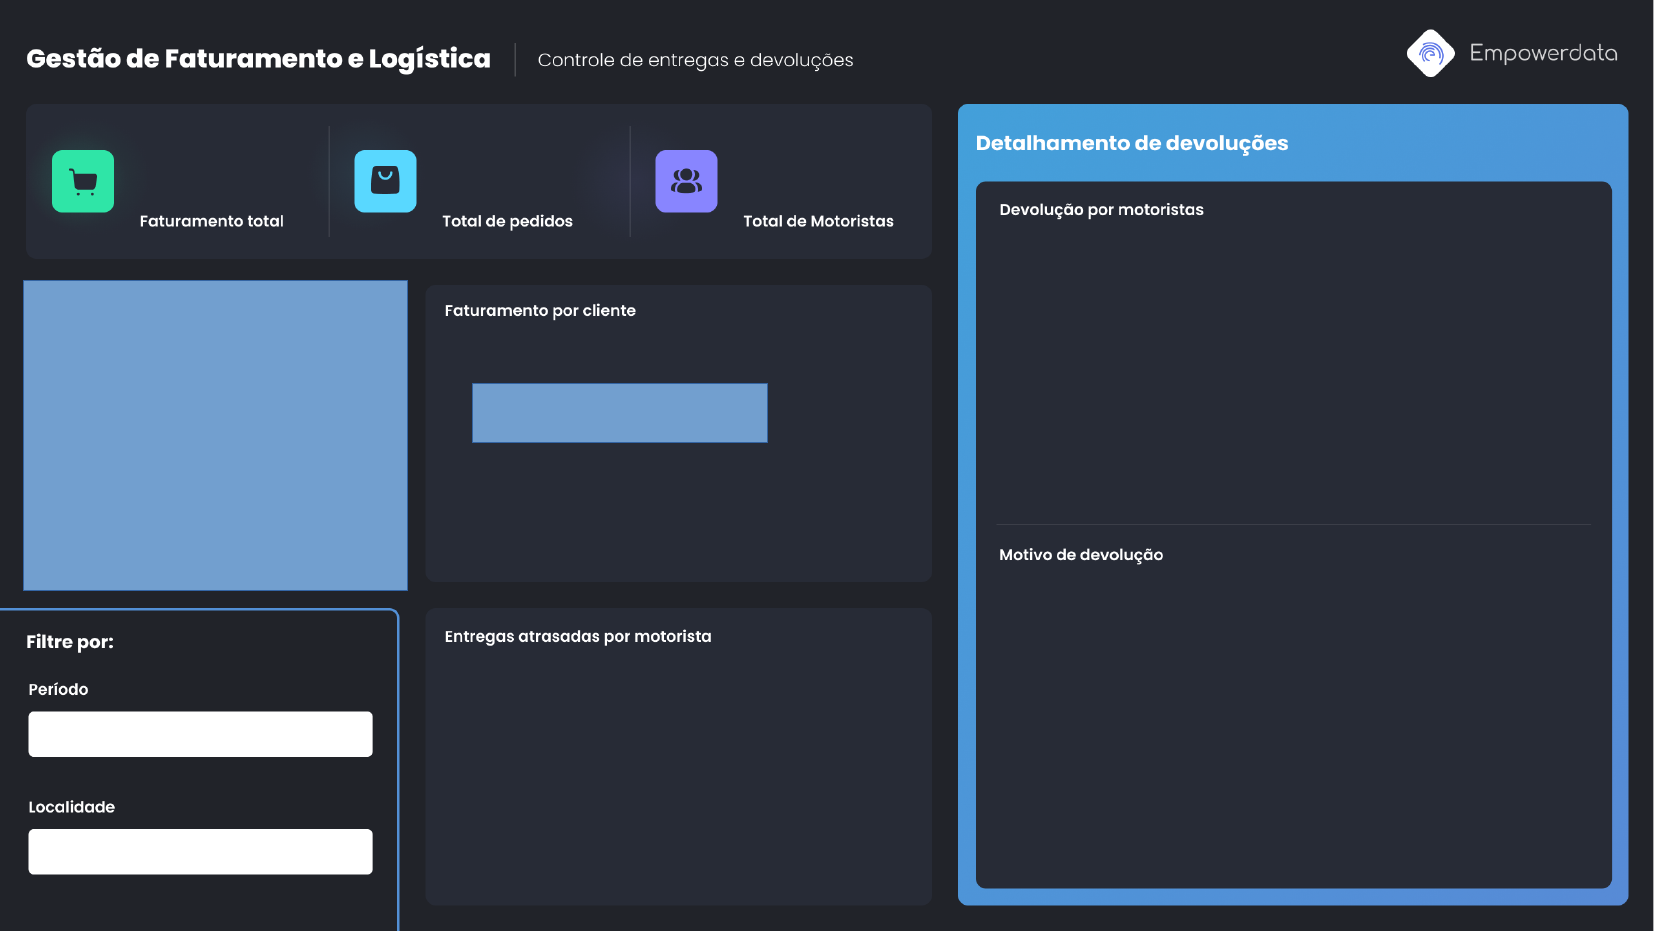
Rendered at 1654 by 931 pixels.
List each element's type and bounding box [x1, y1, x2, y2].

text_box [24, 281, 407, 591]
picture [0, 0, 1654, 931]
text_box [472, 383, 768, 443]
